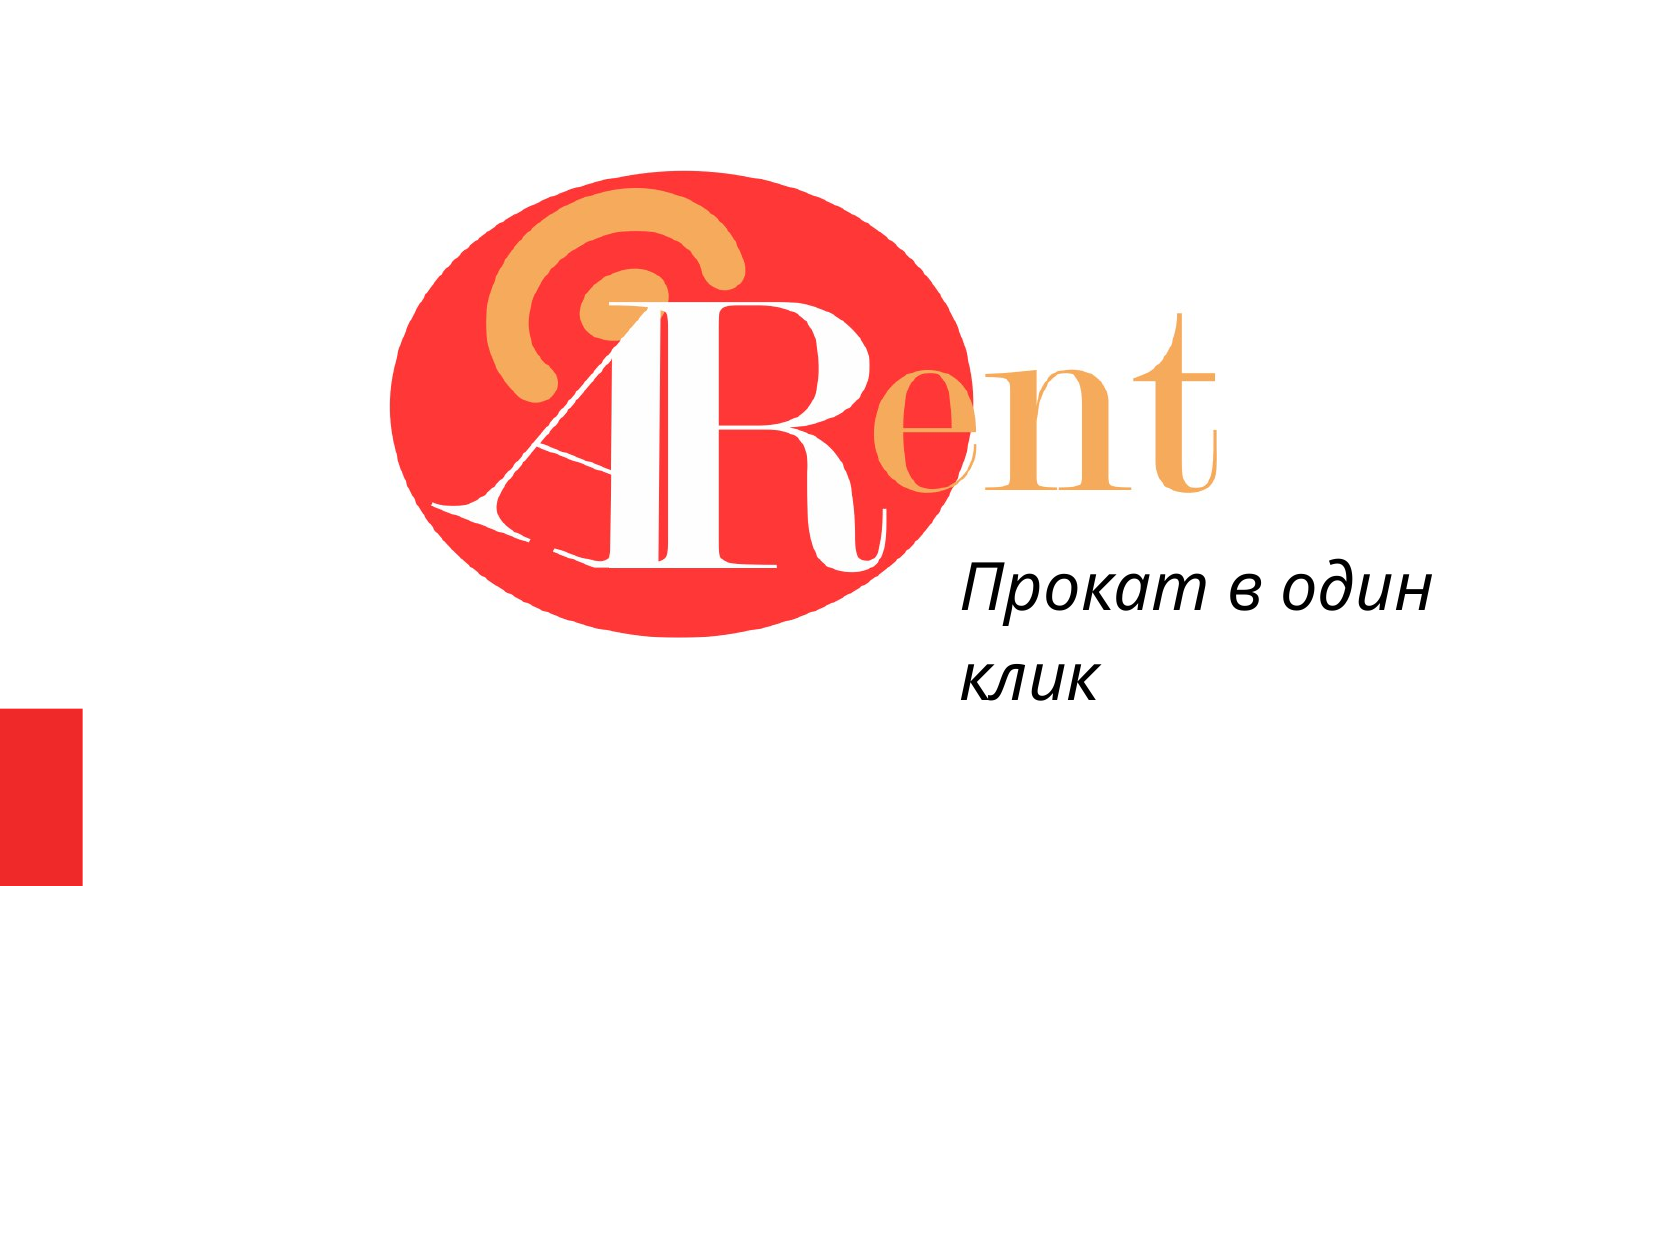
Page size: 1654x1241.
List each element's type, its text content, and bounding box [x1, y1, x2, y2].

picture [0, 0, 1654, 1241]
text_box Прокат в один клик [944, 531, 1560, 690]
